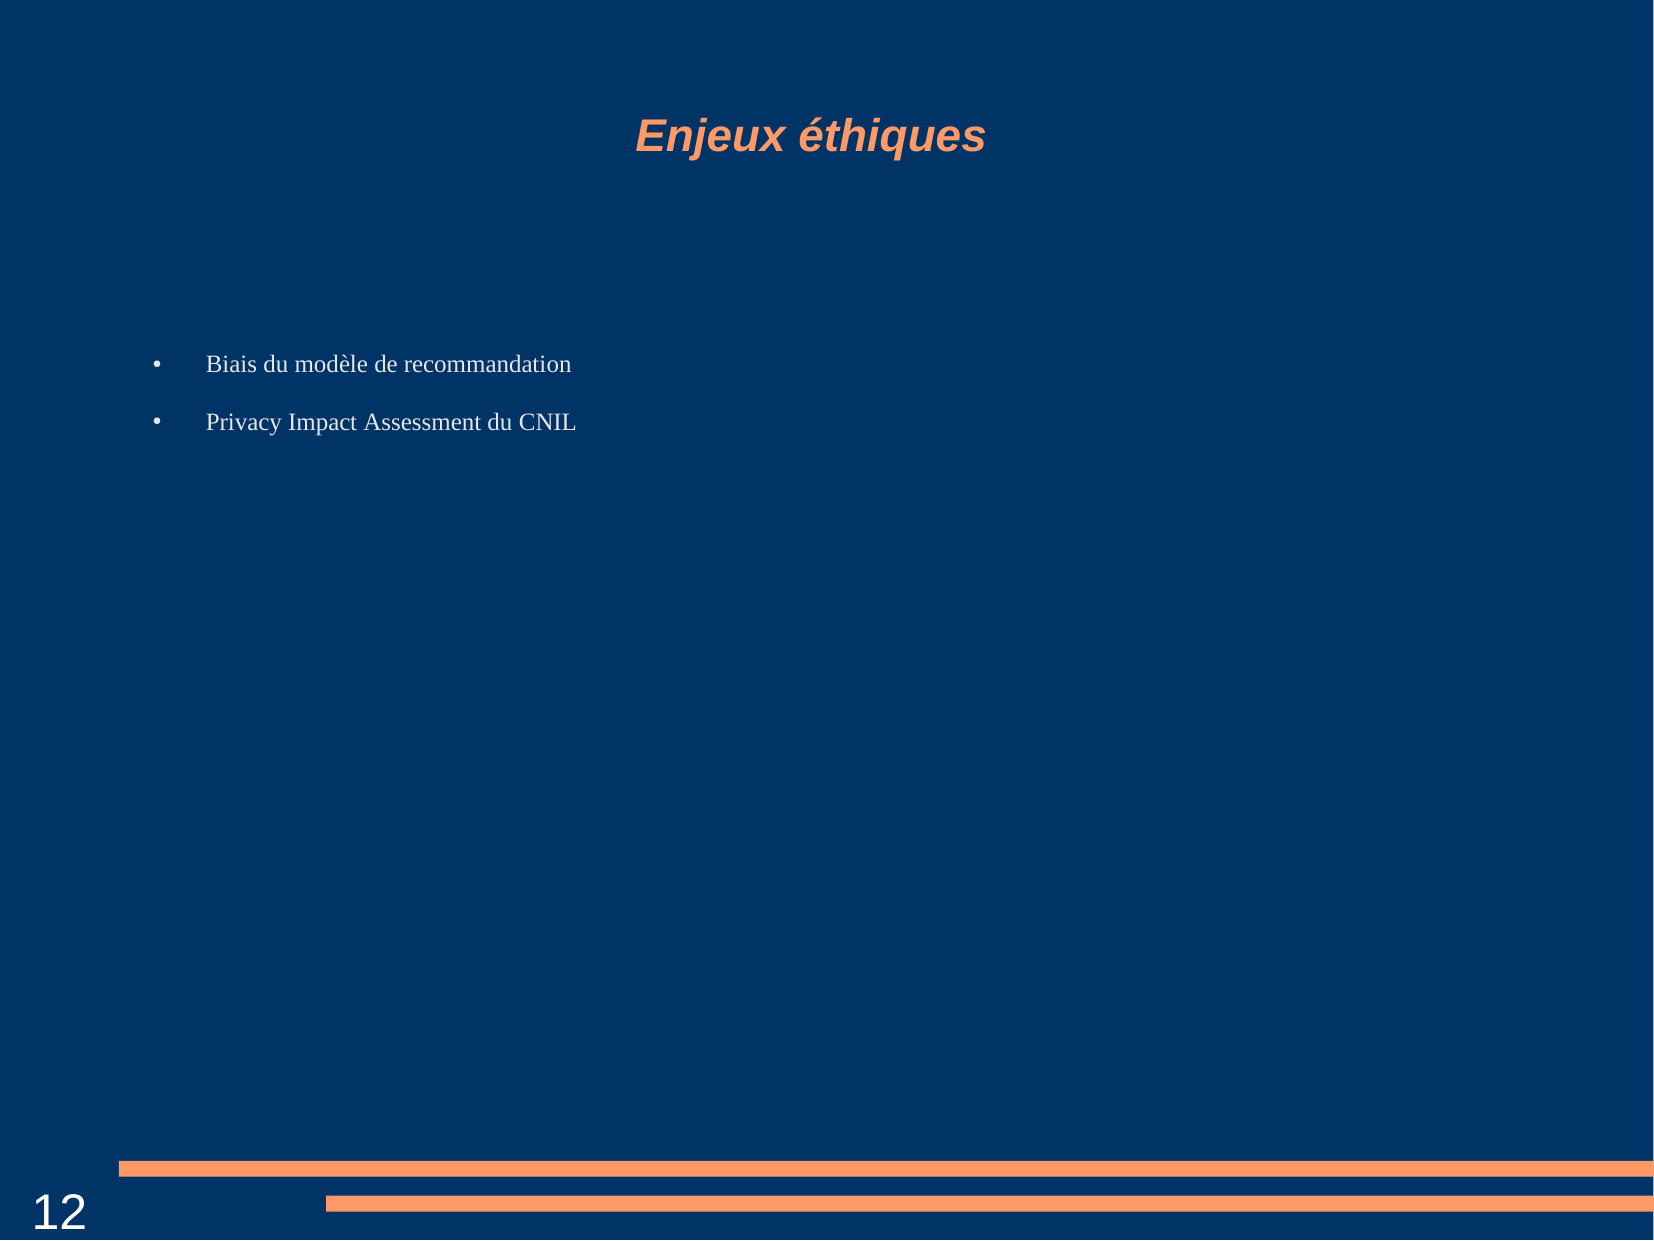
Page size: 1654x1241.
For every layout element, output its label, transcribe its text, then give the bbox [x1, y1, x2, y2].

list Biais du modèle de recommandation Privacy Impact Assessment du CNIL [134, 350, 1516, 1133]
title Enjeux éthiques [88, 31, 1534, 239]
text_box <numéro> [31, 1184, 260, 1241]
